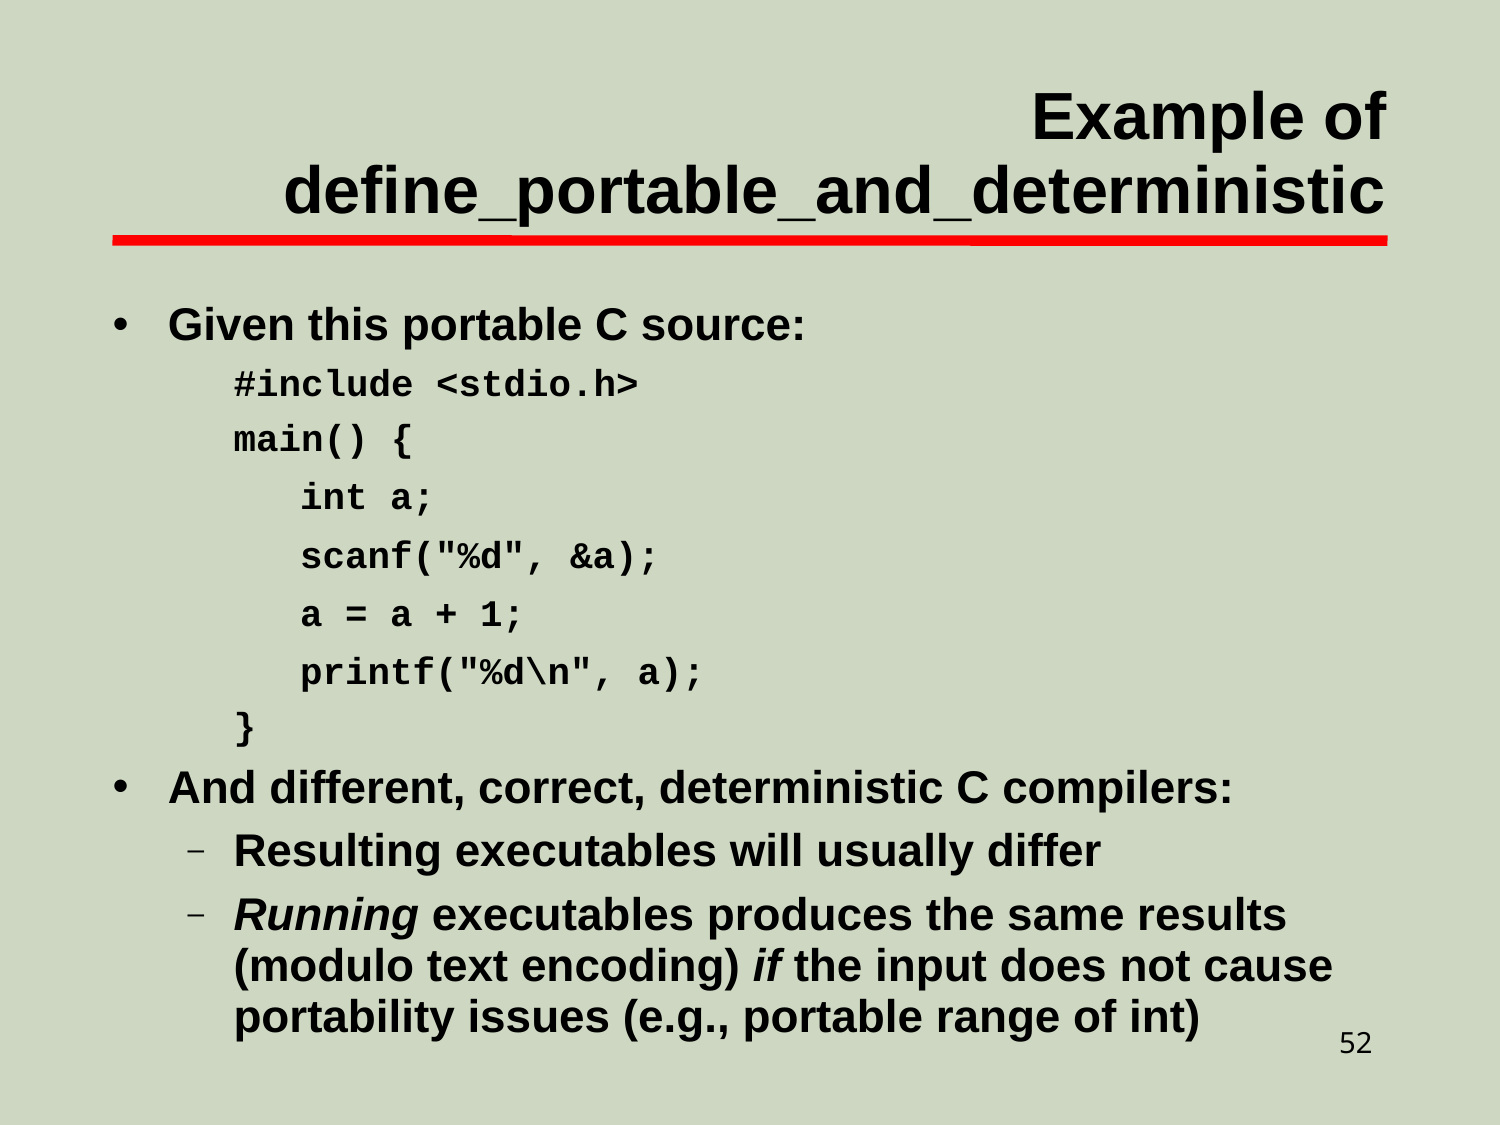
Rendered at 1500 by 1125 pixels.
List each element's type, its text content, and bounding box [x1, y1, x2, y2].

list Given this portable C source: #include <stdio.h> main() { int a; scanf("%d", &a); a = a + 1; printf("%d\n", a); } And different, correct, deterministic C compilers: Resulting executables will usually differ Running executables produces the same results (modulo text encoding) if the input does not cause portability issues (e.g., portable range of int) [112, 299, 1387, 1099]
title Example of define_portable_and_deterministic [124, 80, 1387, 229]
